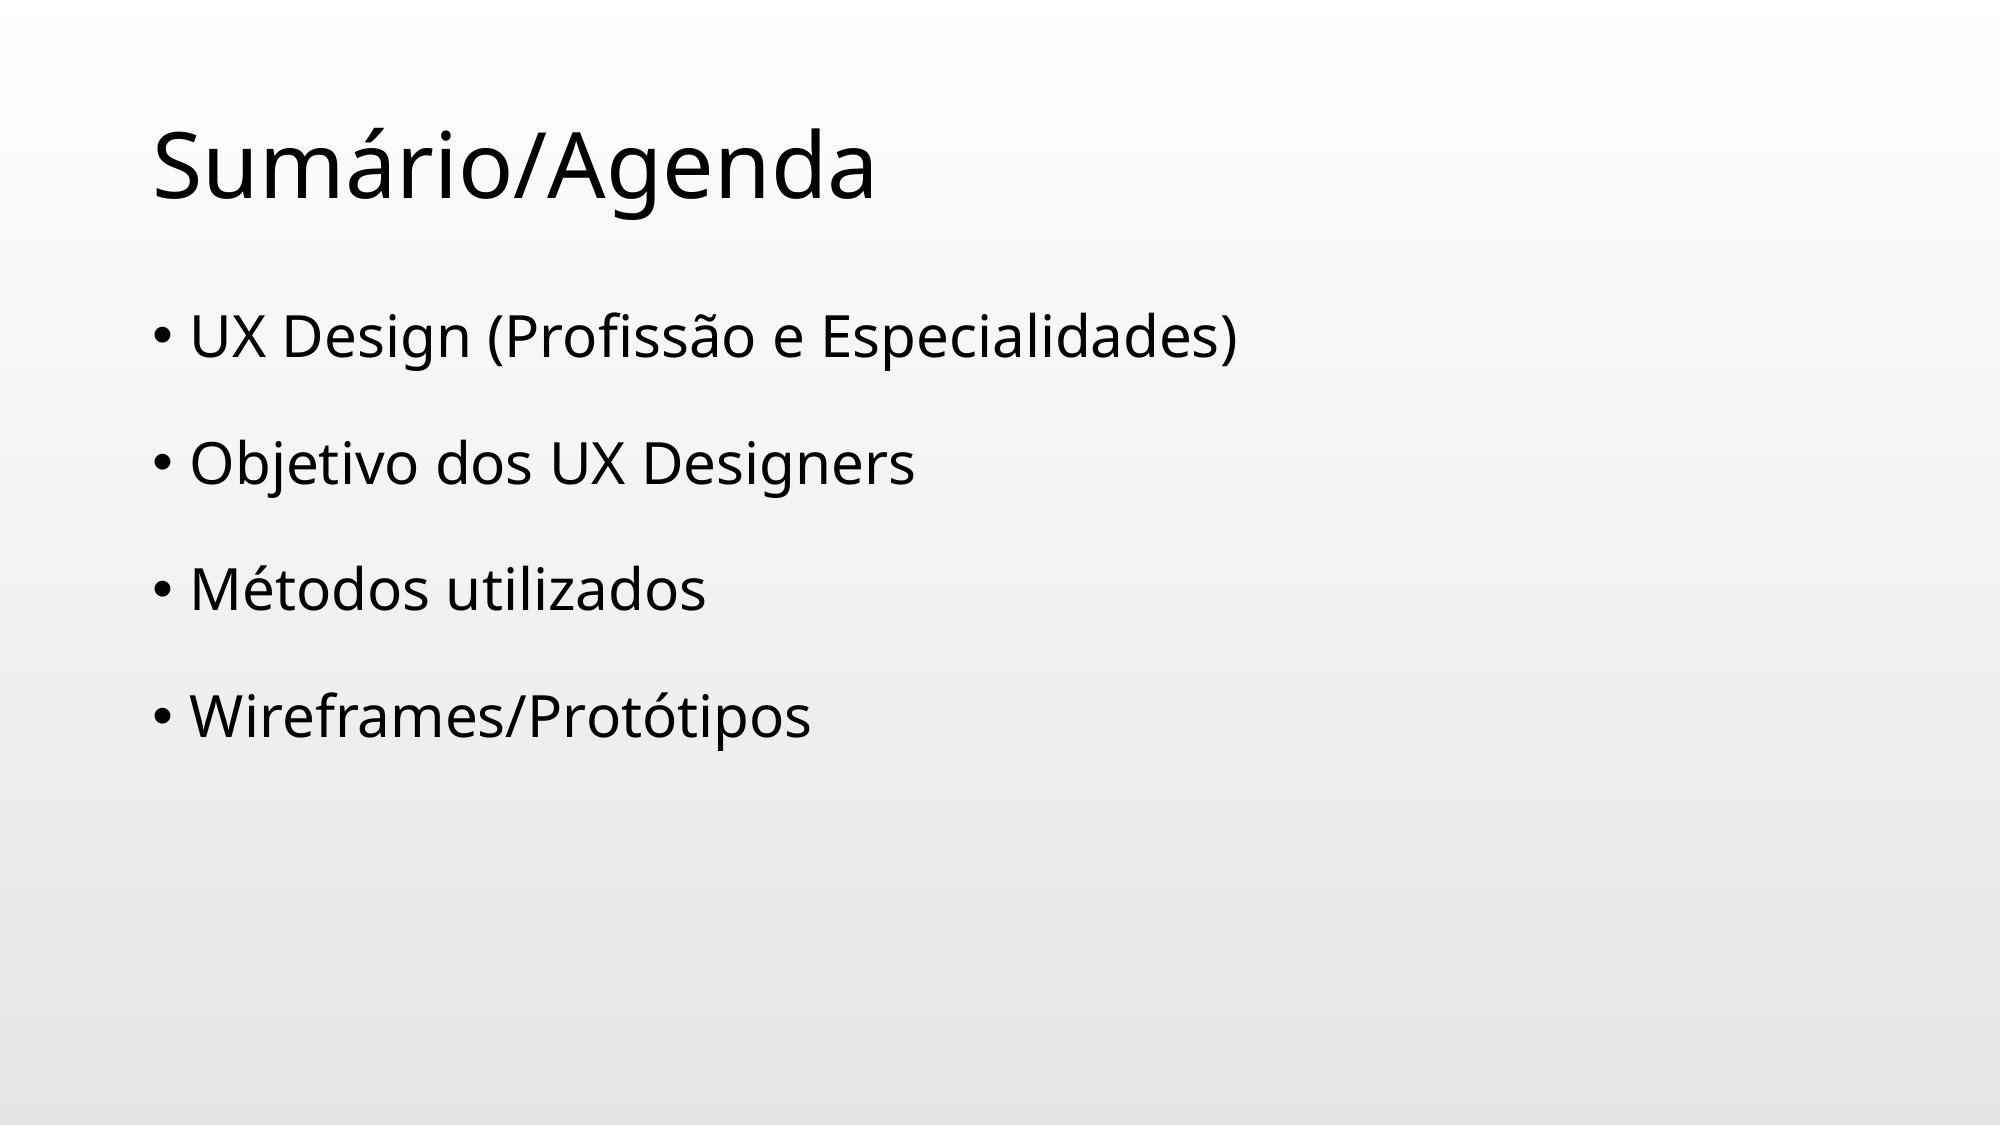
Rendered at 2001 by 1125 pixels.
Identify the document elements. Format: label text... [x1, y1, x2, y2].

list UX Design (Profissão e Especialidades) Objetivo dos UX Designers Métodos utilizados Wireframes/Protótipos [137, 299, 1863, 1014]
title Sumário/Agenda [137, 59, 1863, 278]
